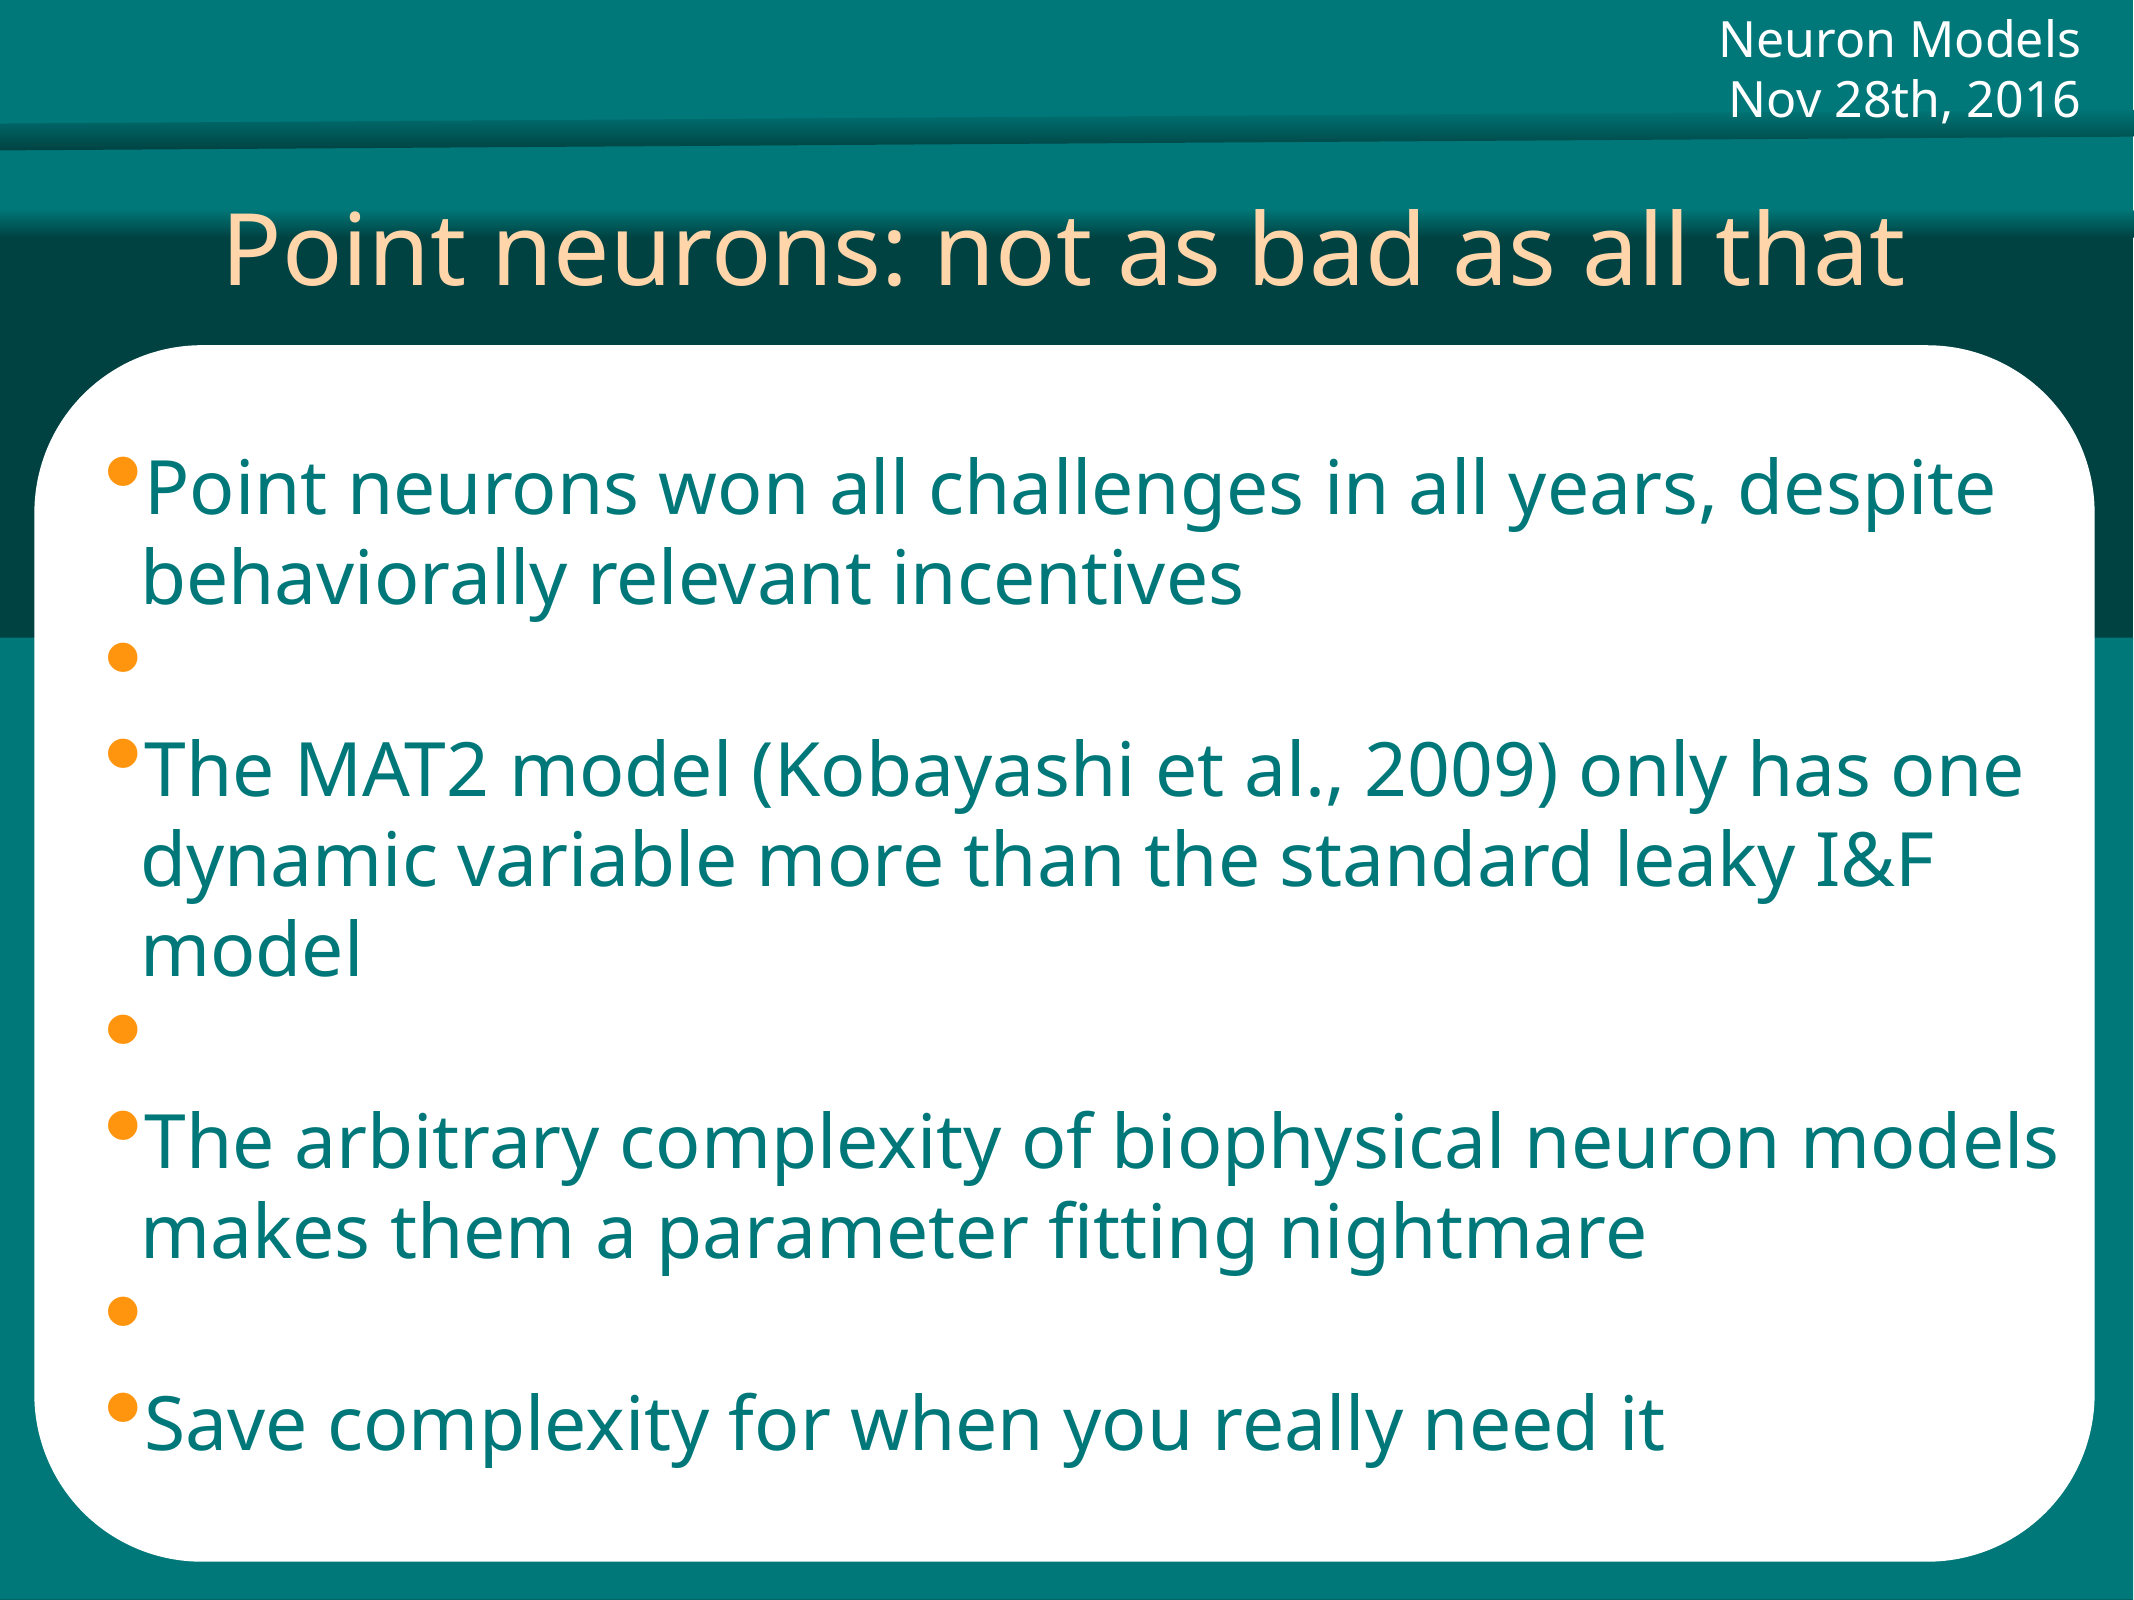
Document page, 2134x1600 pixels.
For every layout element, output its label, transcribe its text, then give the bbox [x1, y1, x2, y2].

text_box Neuron Models Nov 28th, 2016 [443, 1, 2090, 135]
text_box Point neurons: not as bad as all that [32, 153, 2097, 337]
text_box Point neurons won all challenges in all years, despite behaviorally relevant incentives The MAT2 model (Kobayashi et al., 2009) only has one dynamic variable more than the standard leaky I&F model The arbitrary complexity of biophysical neuron models makes them a parameter fitting nightmare Save complexity for when you really need it [96, 390, 2112, 1515]
